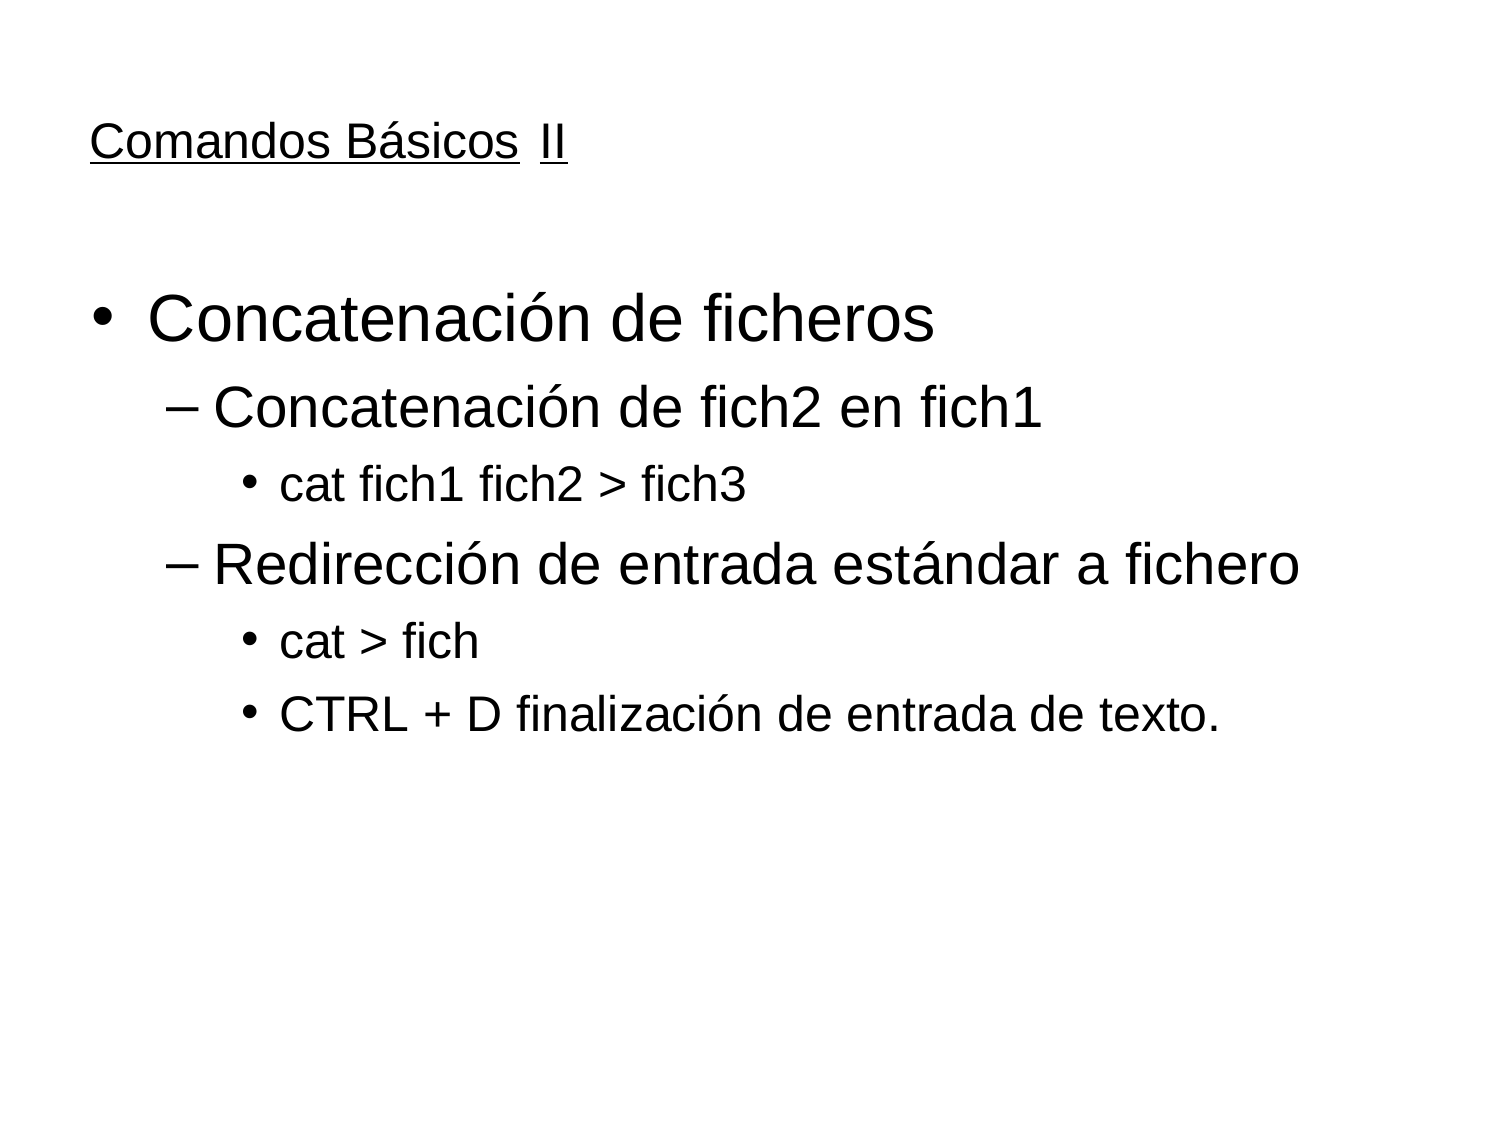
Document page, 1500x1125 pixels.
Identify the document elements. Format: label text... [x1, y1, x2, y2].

list Concatenación de ficheros Concatenación de fich2 en fich1 cat fich1 fich2 > fich3 Redirección de entrada estándar a fichero cat > fich CTRL + D finalización de entrada de texto. [76, 267, 1427, 1010]
title Comandos Básicos II [75, 45, 1426, 233]
